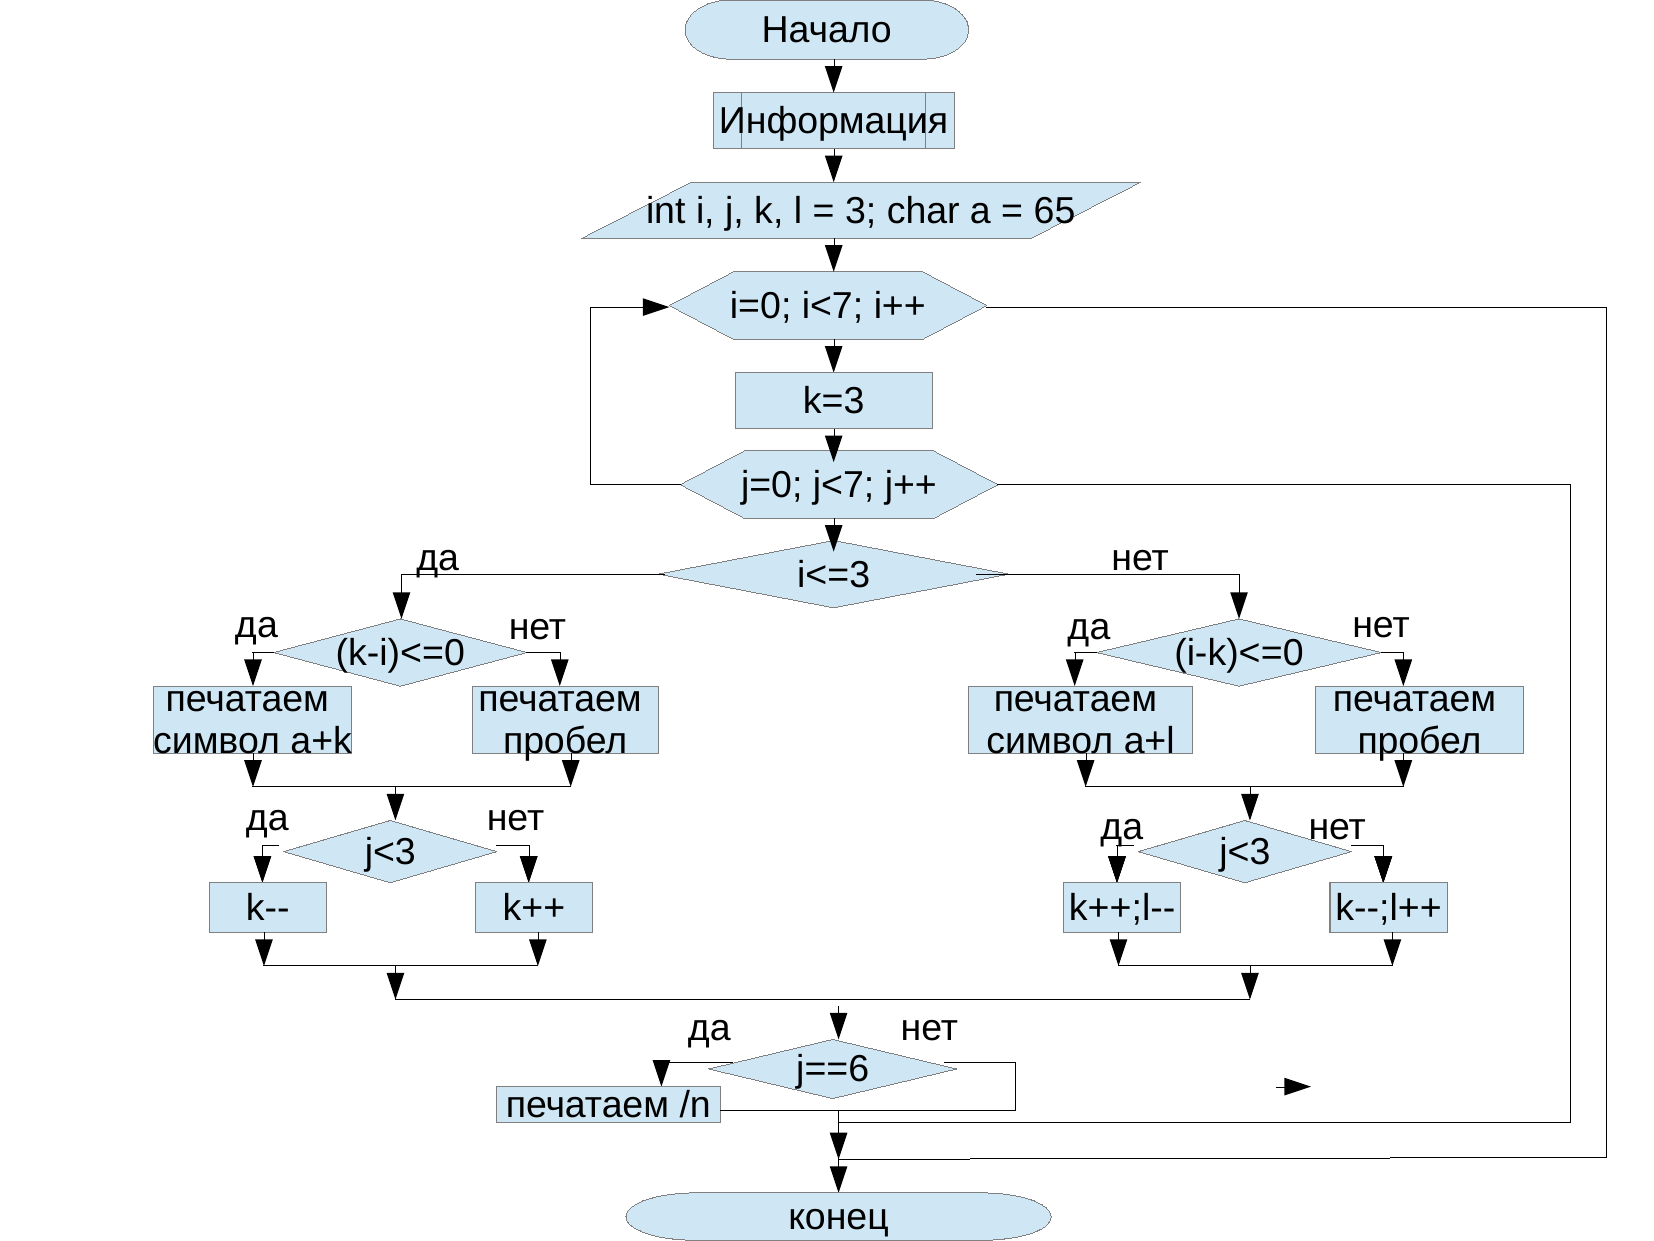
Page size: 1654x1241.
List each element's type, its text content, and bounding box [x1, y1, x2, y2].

text_box да [220, 596, 330, 654]
text_box k++ [475, 882, 593, 933]
text_box нет [1337, 596, 1459, 654]
text_box k-- [209, 882, 327, 933]
text_box печатаем символ a+l [968, 686, 1193, 754]
text_box k=3 [735, 372, 933, 429]
text_box печатаем пробел [472, 686, 659, 754]
text_box печатаем символ a+k [153, 686, 352, 754]
text_box Начало [685, 0, 969, 60]
text_box i<=3 [658, 541, 1009, 608]
text_box (i-k)<=0 [1111, 618, 1375, 687]
text_box int i, j, k, l = 3; char a = 65 [581, 182, 1141, 239]
text_box i=0; i<7; i++ [669, 271, 987, 340]
text_box да [673, 1000, 747, 1057]
text_box (k-i)<=0 [279, 618, 514, 687]
text_box нет [493, 598, 615, 656]
text_box j=0; j<7; j++ [681, 450, 998, 519]
text_box k--;l++ [1330, 882, 1448, 933]
text_box Информация [713, 92, 954, 149]
text_box да [401, 529, 512, 587]
text_box j==6 [708, 1039, 957, 1099]
text_box k++;l-- [1063, 882, 1181, 933]
text_box j<3 [1150, 820, 1340, 883]
text_box печатаем /n [496, 1086, 721, 1123]
text_box да [1085, 798, 1196, 855]
text_box нет [1293, 798, 1415, 855]
text_box нет [1096, 529, 1218, 587]
text_box печатаем пробел [1315, 686, 1524, 754]
text_box j<3 [283, 820, 497, 883]
text_box да [231, 788, 341, 846]
text_box конец [625, 1192, 1052, 1241]
text_box нет [885, 1000, 1007, 1057]
text_box да [1052, 598, 1163, 656]
text_box нет [472, 788, 593, 846]
